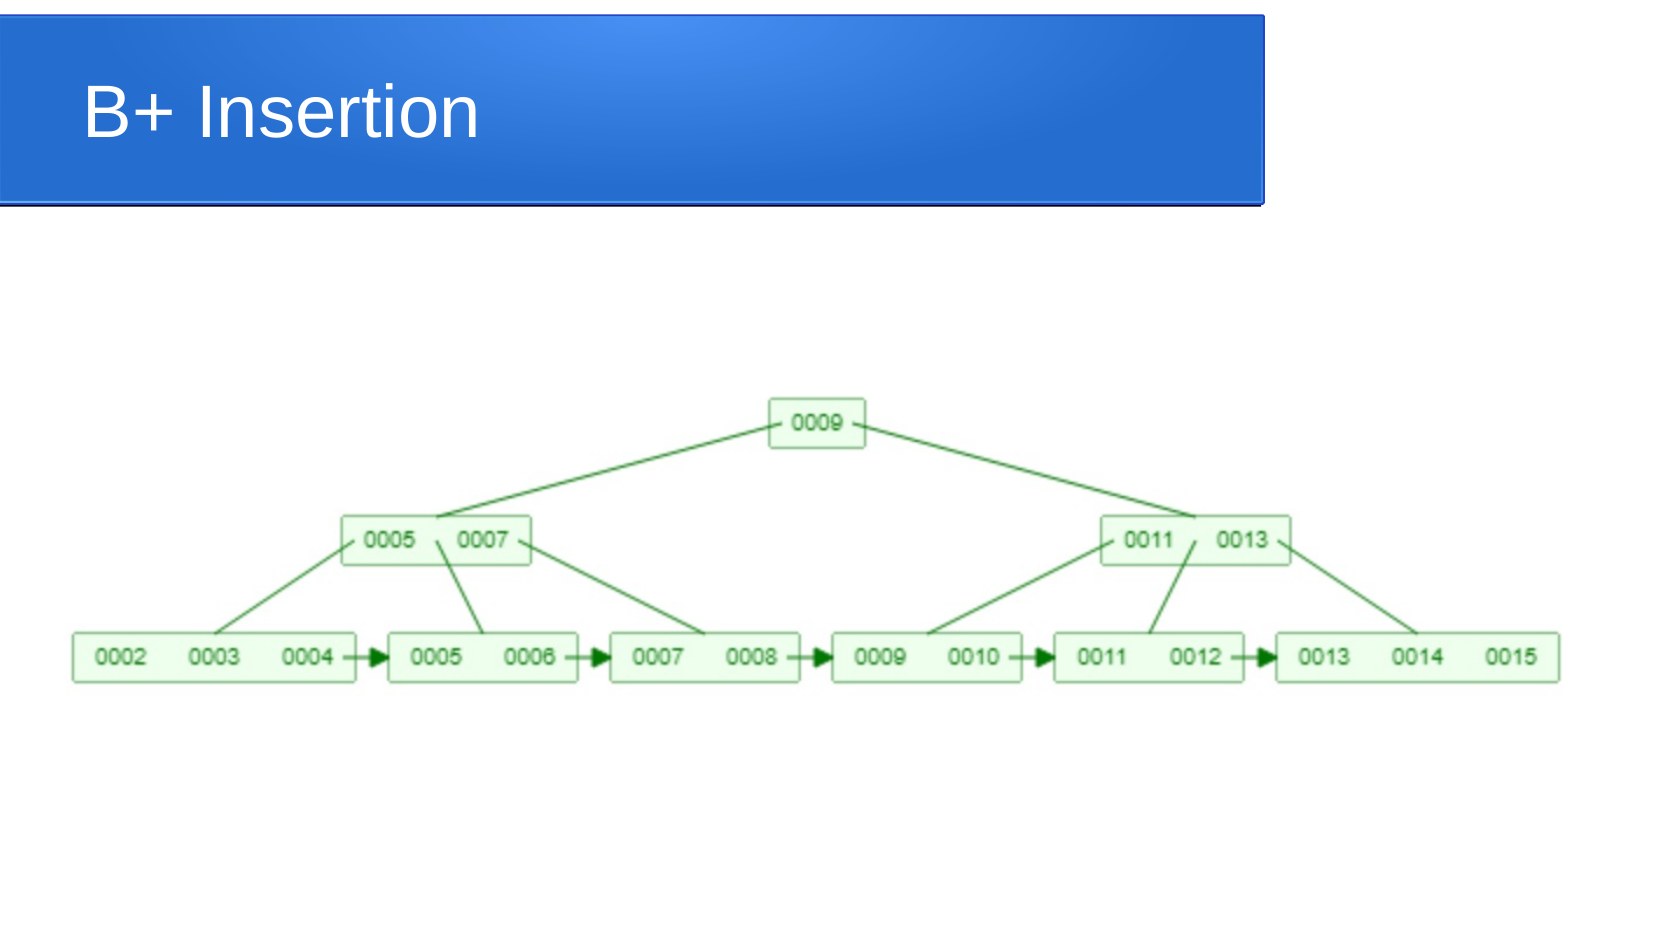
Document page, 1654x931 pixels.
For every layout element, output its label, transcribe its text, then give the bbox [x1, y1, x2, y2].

title B+ Insertion [82, 35, 1235, 189]
picture [66, 359, 1621, 716]
